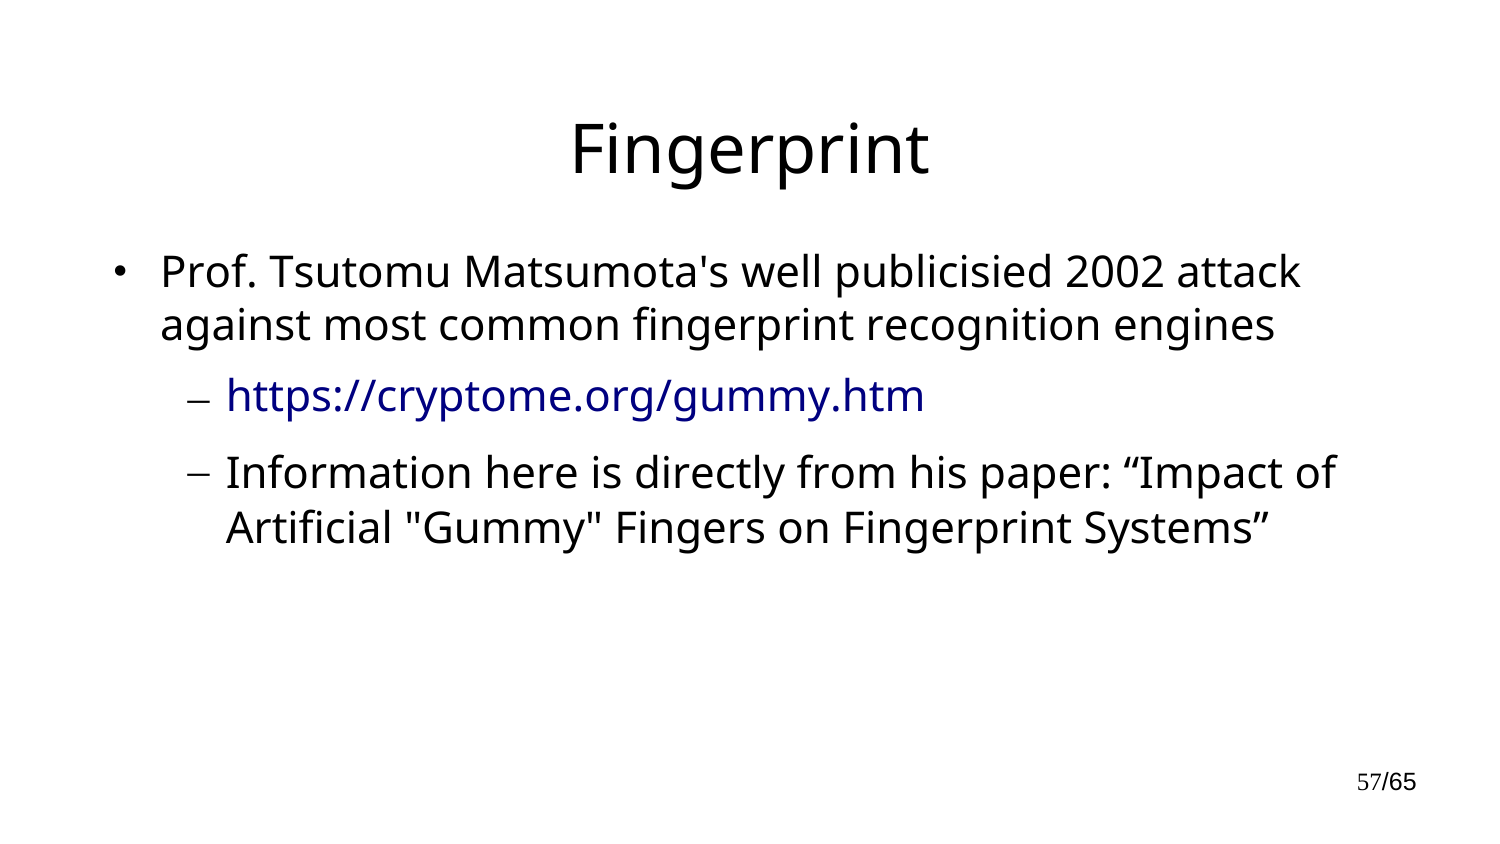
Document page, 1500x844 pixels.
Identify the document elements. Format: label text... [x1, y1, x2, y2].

list Prof. Tsutomu Matsumota's well publicisied 2002 attack against most common fingerprint recognition engines https://cryptome.org/gummy.htm Information here is directly from his paper: “Impact of Artificial "Gummy" Fingers on Fingerprint Systems” [112, 243, 1388, 751]
title Fingerprint [112, 74, 1388, 216]
